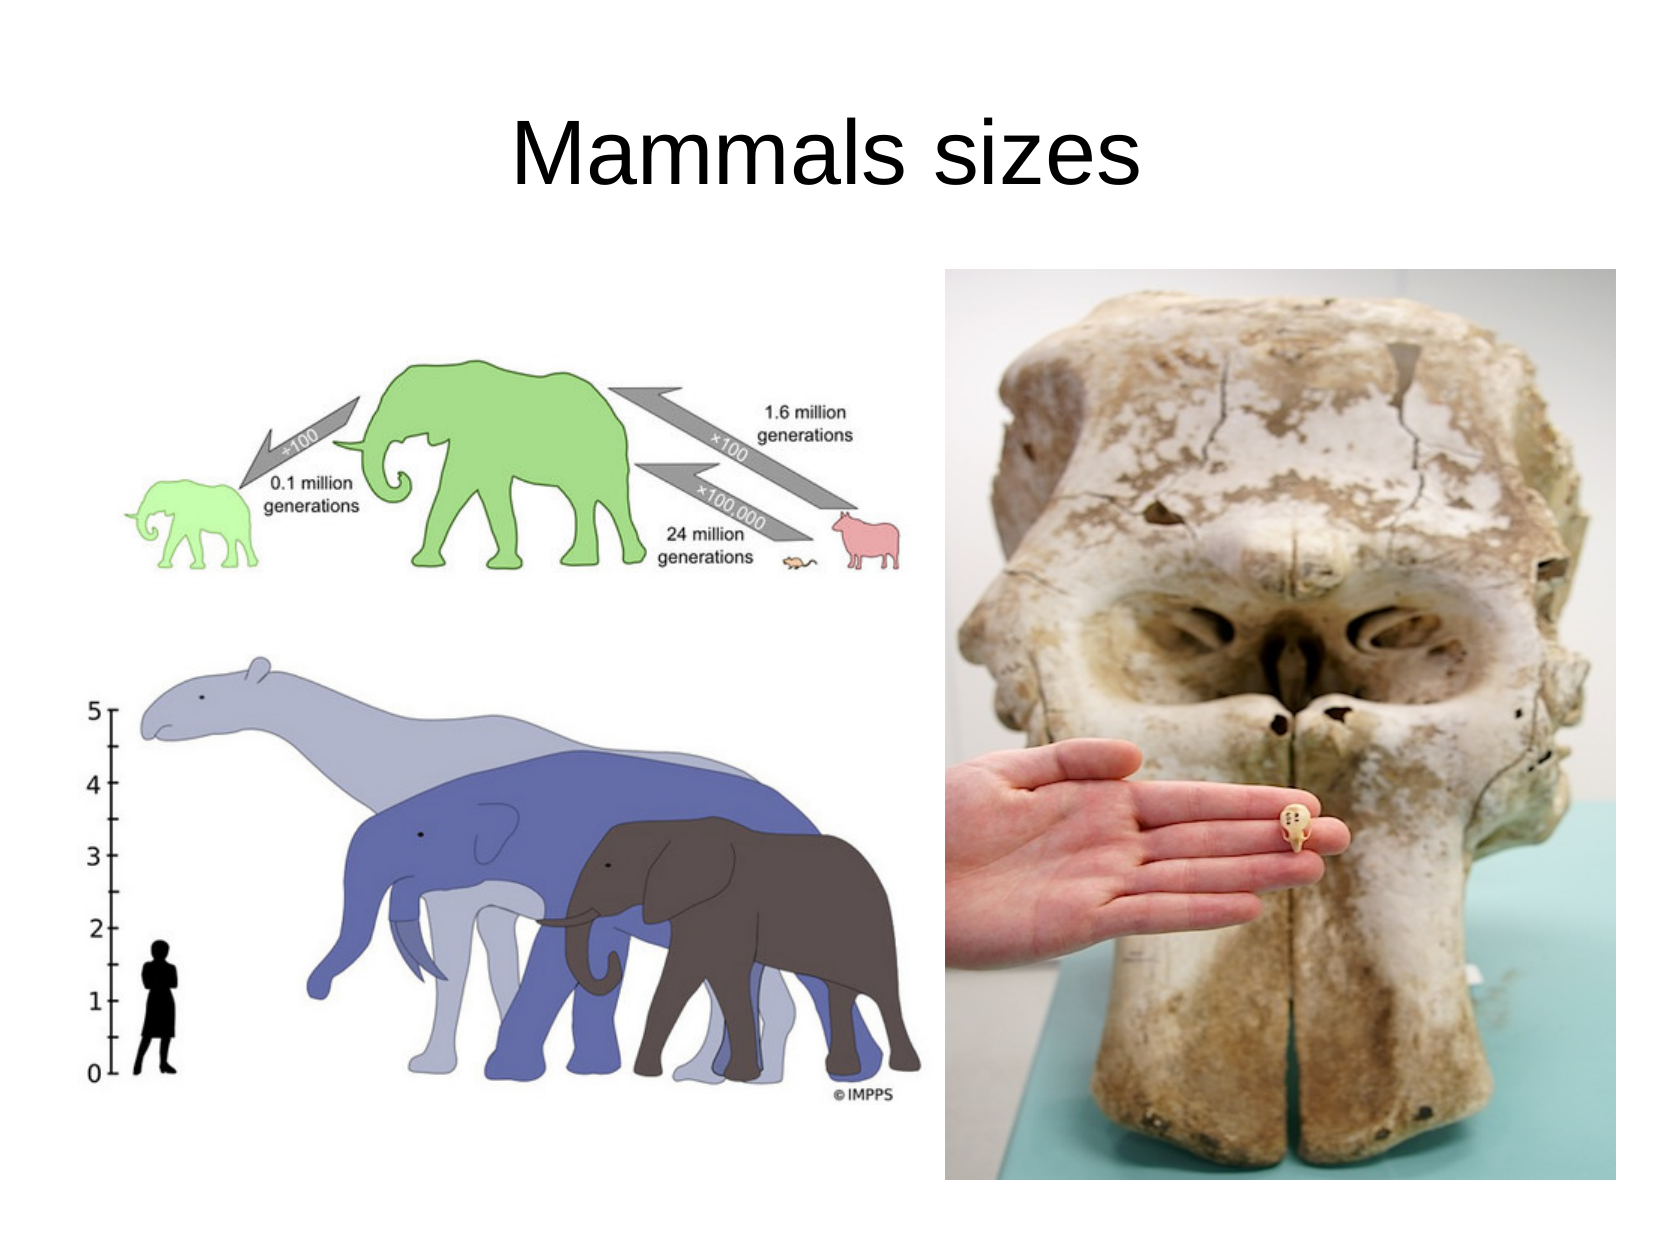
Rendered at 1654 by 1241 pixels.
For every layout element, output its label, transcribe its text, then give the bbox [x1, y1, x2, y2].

title Mammals sizes [82, 49, 1571, 257]
picture [77, 269, 1616, 1180]
